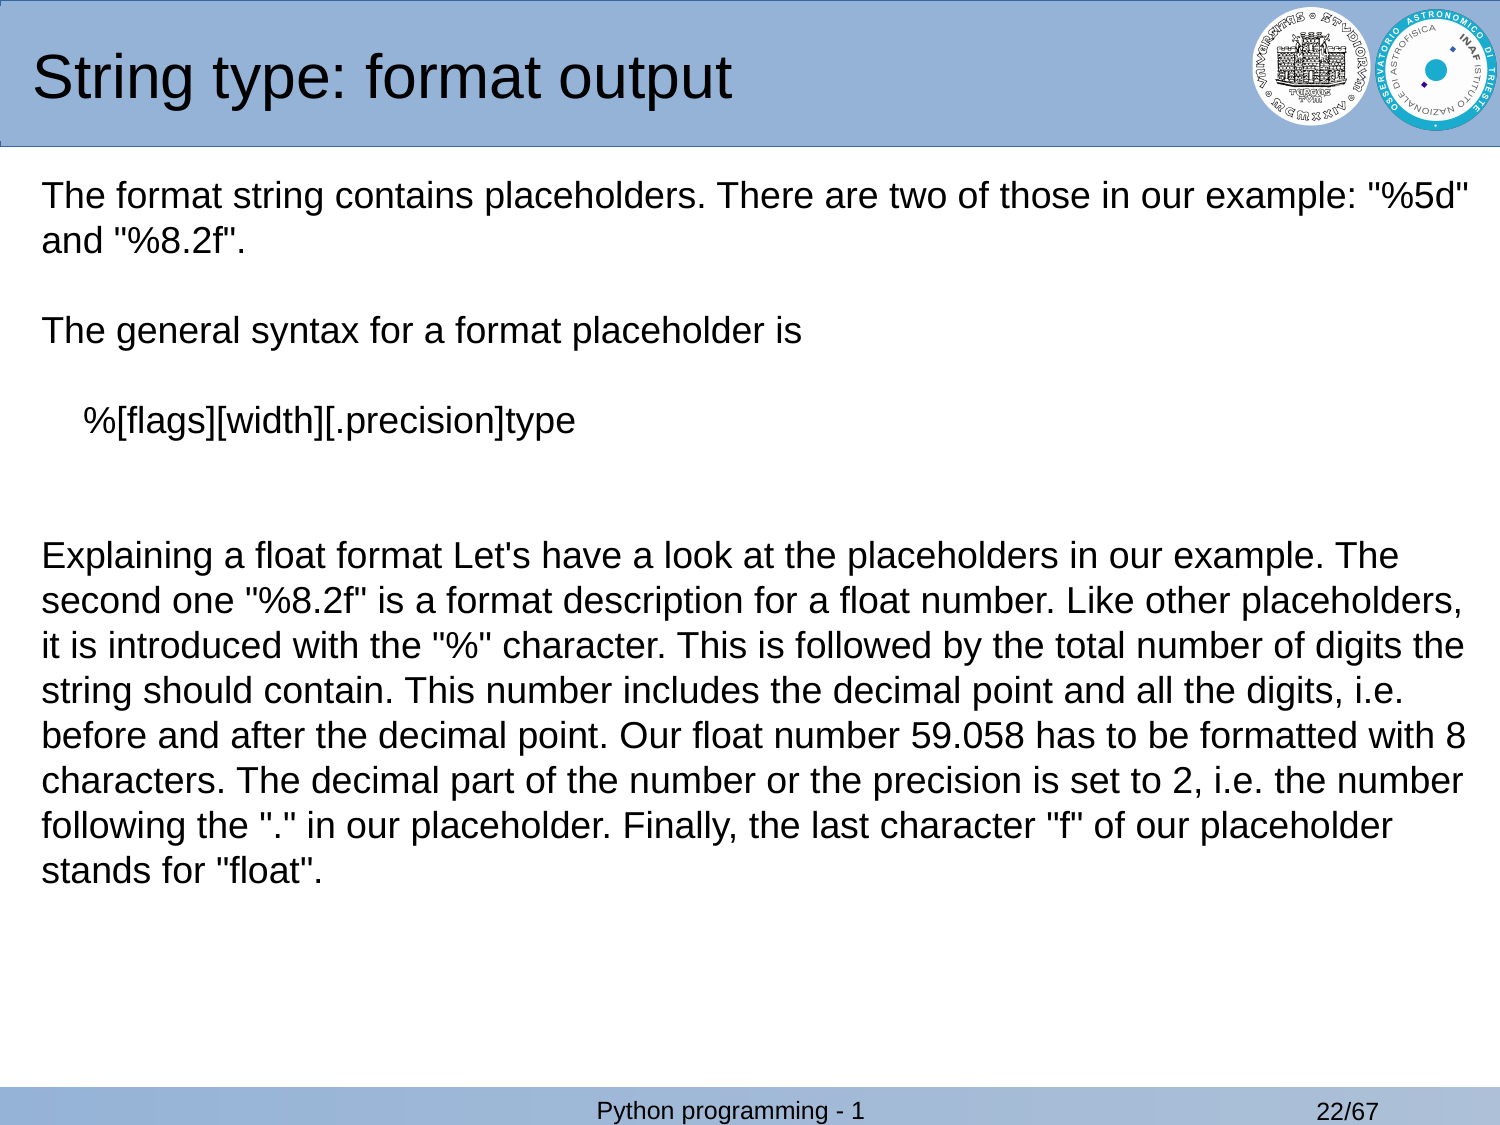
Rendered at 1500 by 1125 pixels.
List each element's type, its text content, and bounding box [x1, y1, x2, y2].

picture [1253, 0, 1500, 156]
list The format string contains placeholders. There are two of those in our example: "%5d" and "%8.2f". The general syntax for a format placeholder is %[flags][width][.precision]type Explaining a float format Let's have a look at the placeholders in our example. The second one "%8.2f" is a format description for a float number. Like other placeholders, it is introduced with the "%" character. This is followed by the total number of digits the string should contain. This number includes the decimal point and all the digits, i.e. before and after the decimal point. Our float number 59.058 has to be formatted with 8 characters. The decimal part of the number or the precision is set to 2, i.e. the number following the "." in our placeholder. Finally, the last character "f" of our placeholder stands for "float". [26, 163, 1500, 1076]
text_box String type: format output [0, 5, 1253, 141]
